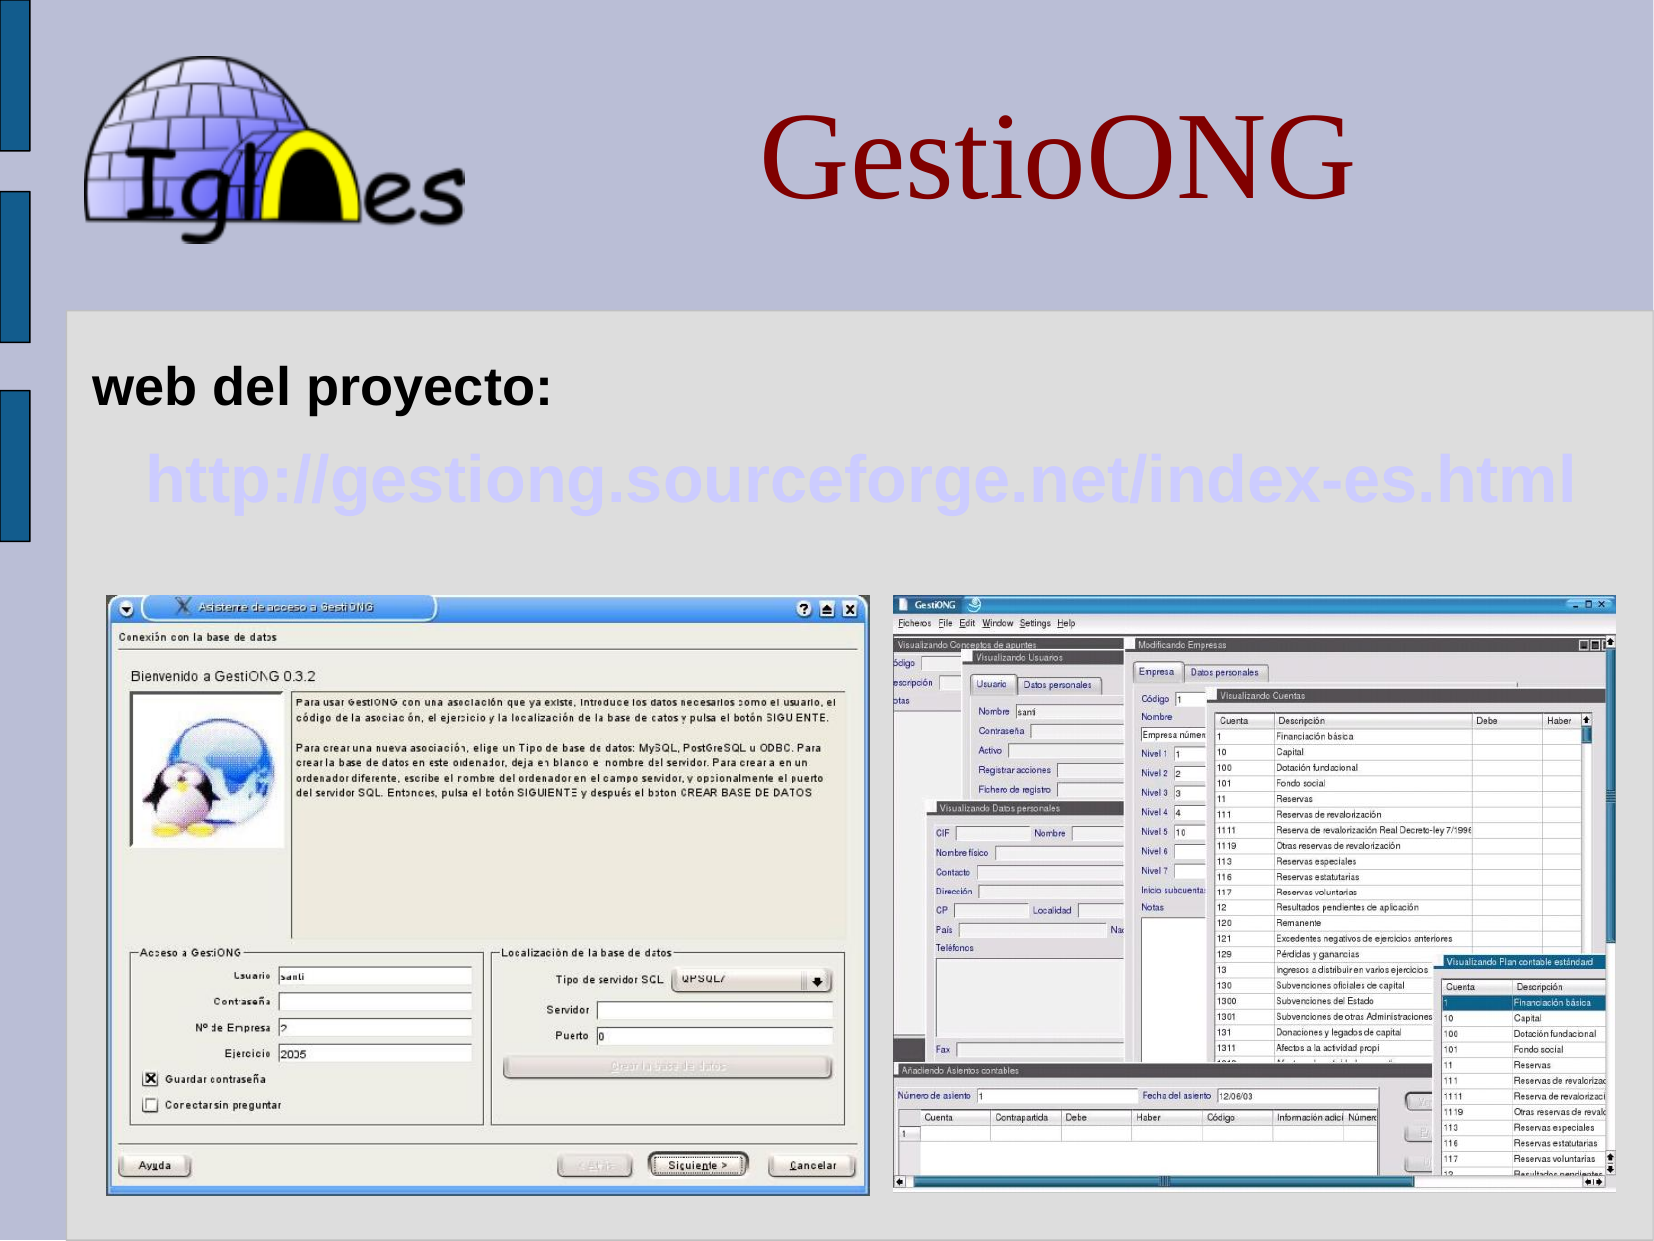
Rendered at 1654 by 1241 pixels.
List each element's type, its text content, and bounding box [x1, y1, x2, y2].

text_box web del proyecto:http://gestiong.sourceforge.net/index-es.html [74, 335, 1621, 516]
picture [84, 56, 465, 245]
picture [893, 595, 1616, 1193]
picture [106, 595, 870, 1196]
text_box GestioONG [531, 49, 1586, 224]
